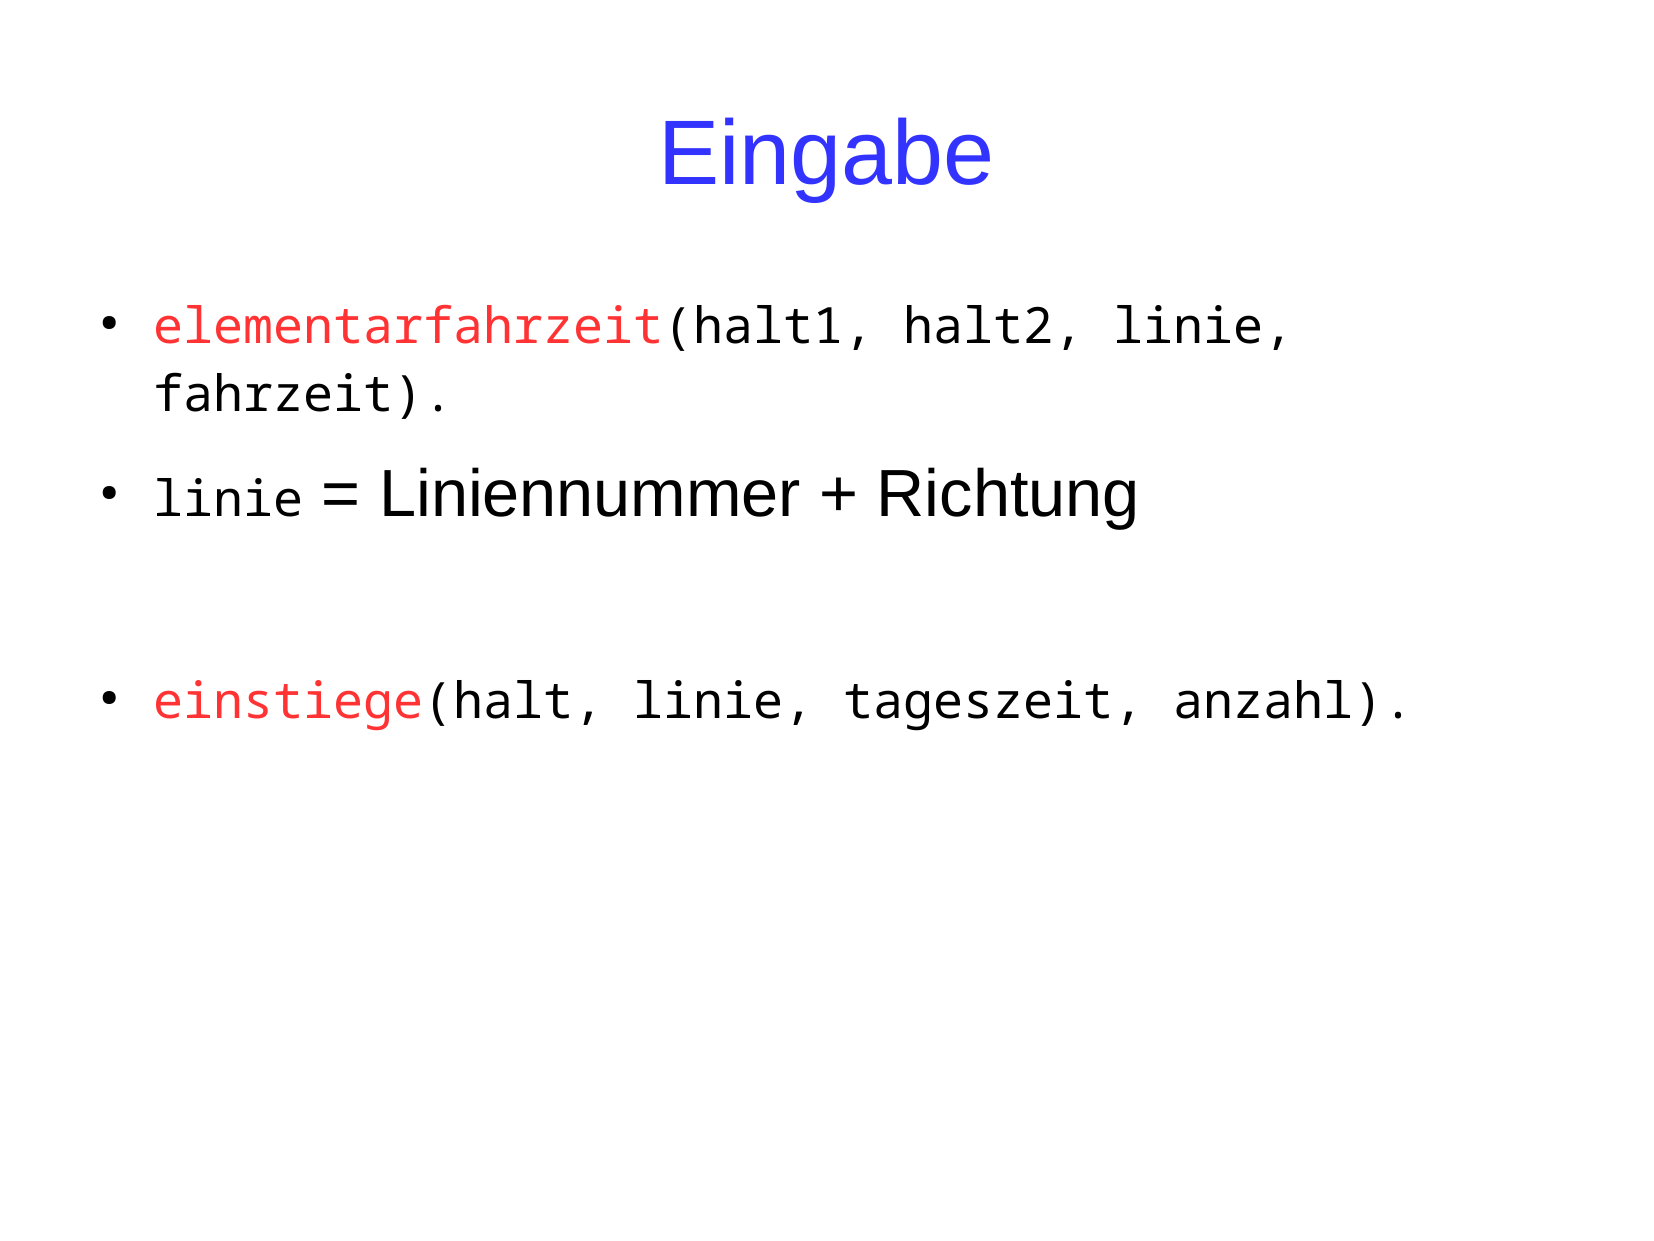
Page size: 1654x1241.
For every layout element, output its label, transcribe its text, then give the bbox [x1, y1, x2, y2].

list elementarfahrzeit(halt1, halt2, linie, fahrzeit). linie = Liniennummer + Richtung einstiege(halt, linie, tageszeit, anzahl). [82, 290, 1571, 1010]
title Eingabe [82, 49, 1571, 257]
